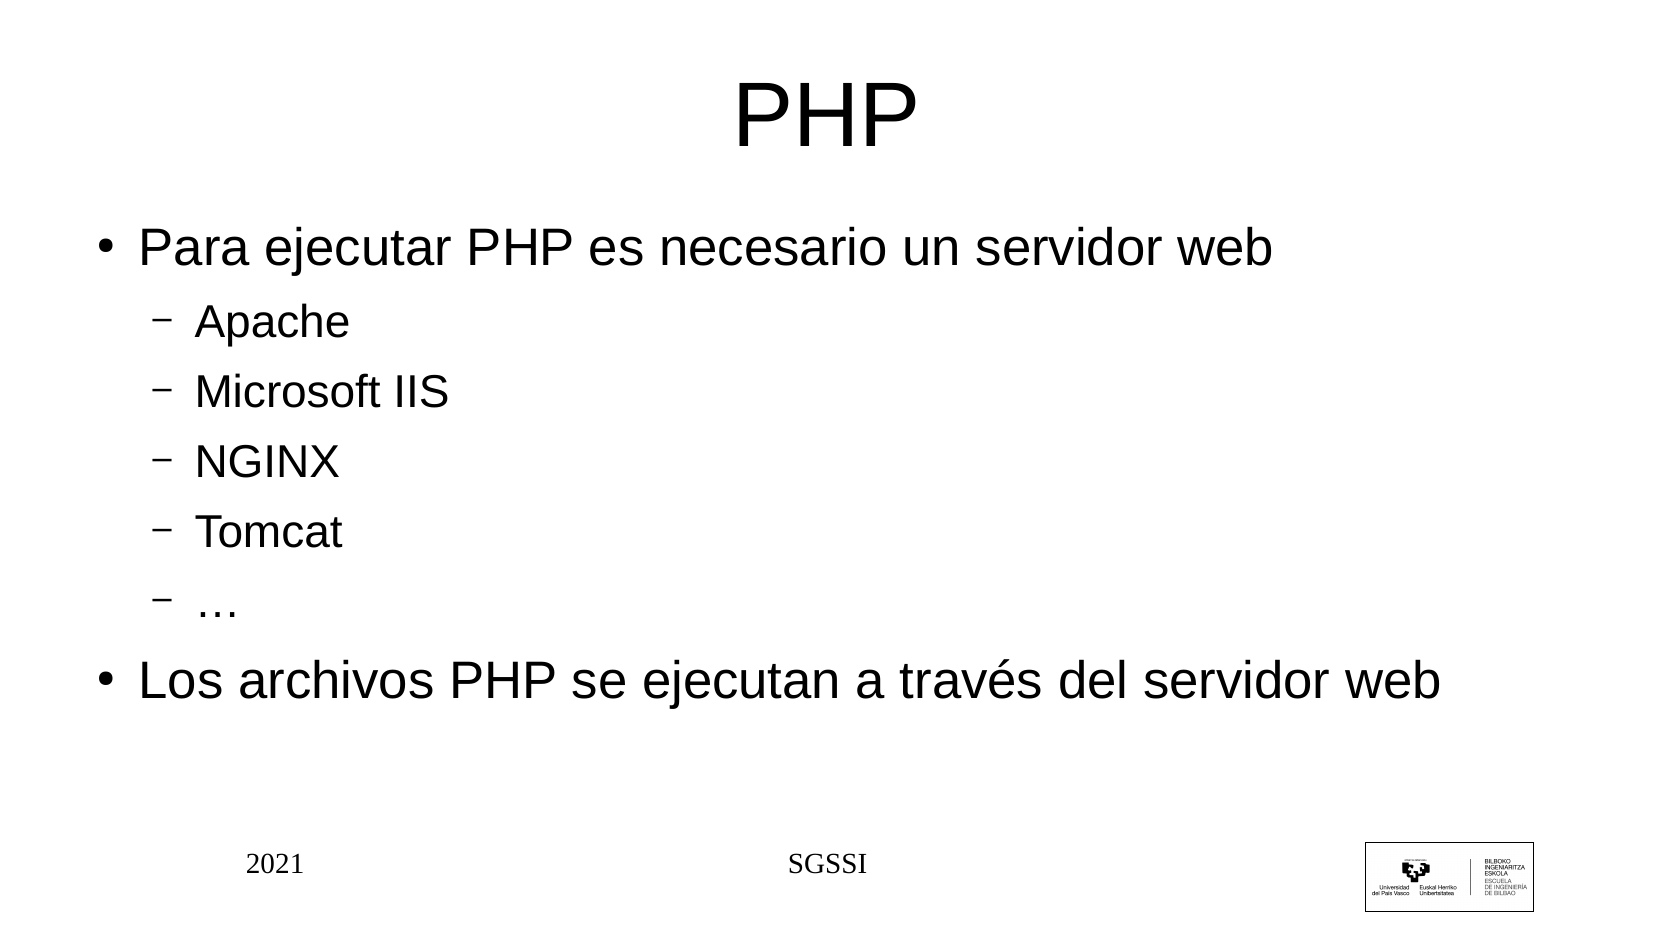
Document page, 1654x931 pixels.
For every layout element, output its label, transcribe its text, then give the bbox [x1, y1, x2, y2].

picture [1366, 843, 1533, 911]
list Para ejecutar PHP es necesario un servidor web Apache Microsoft IIS NGINX Tomcat … Los archivos PHP se ejecutan a través del servidor web [82, 217, 1456, 766]
title PHP [82, 37, 1571, 193]
